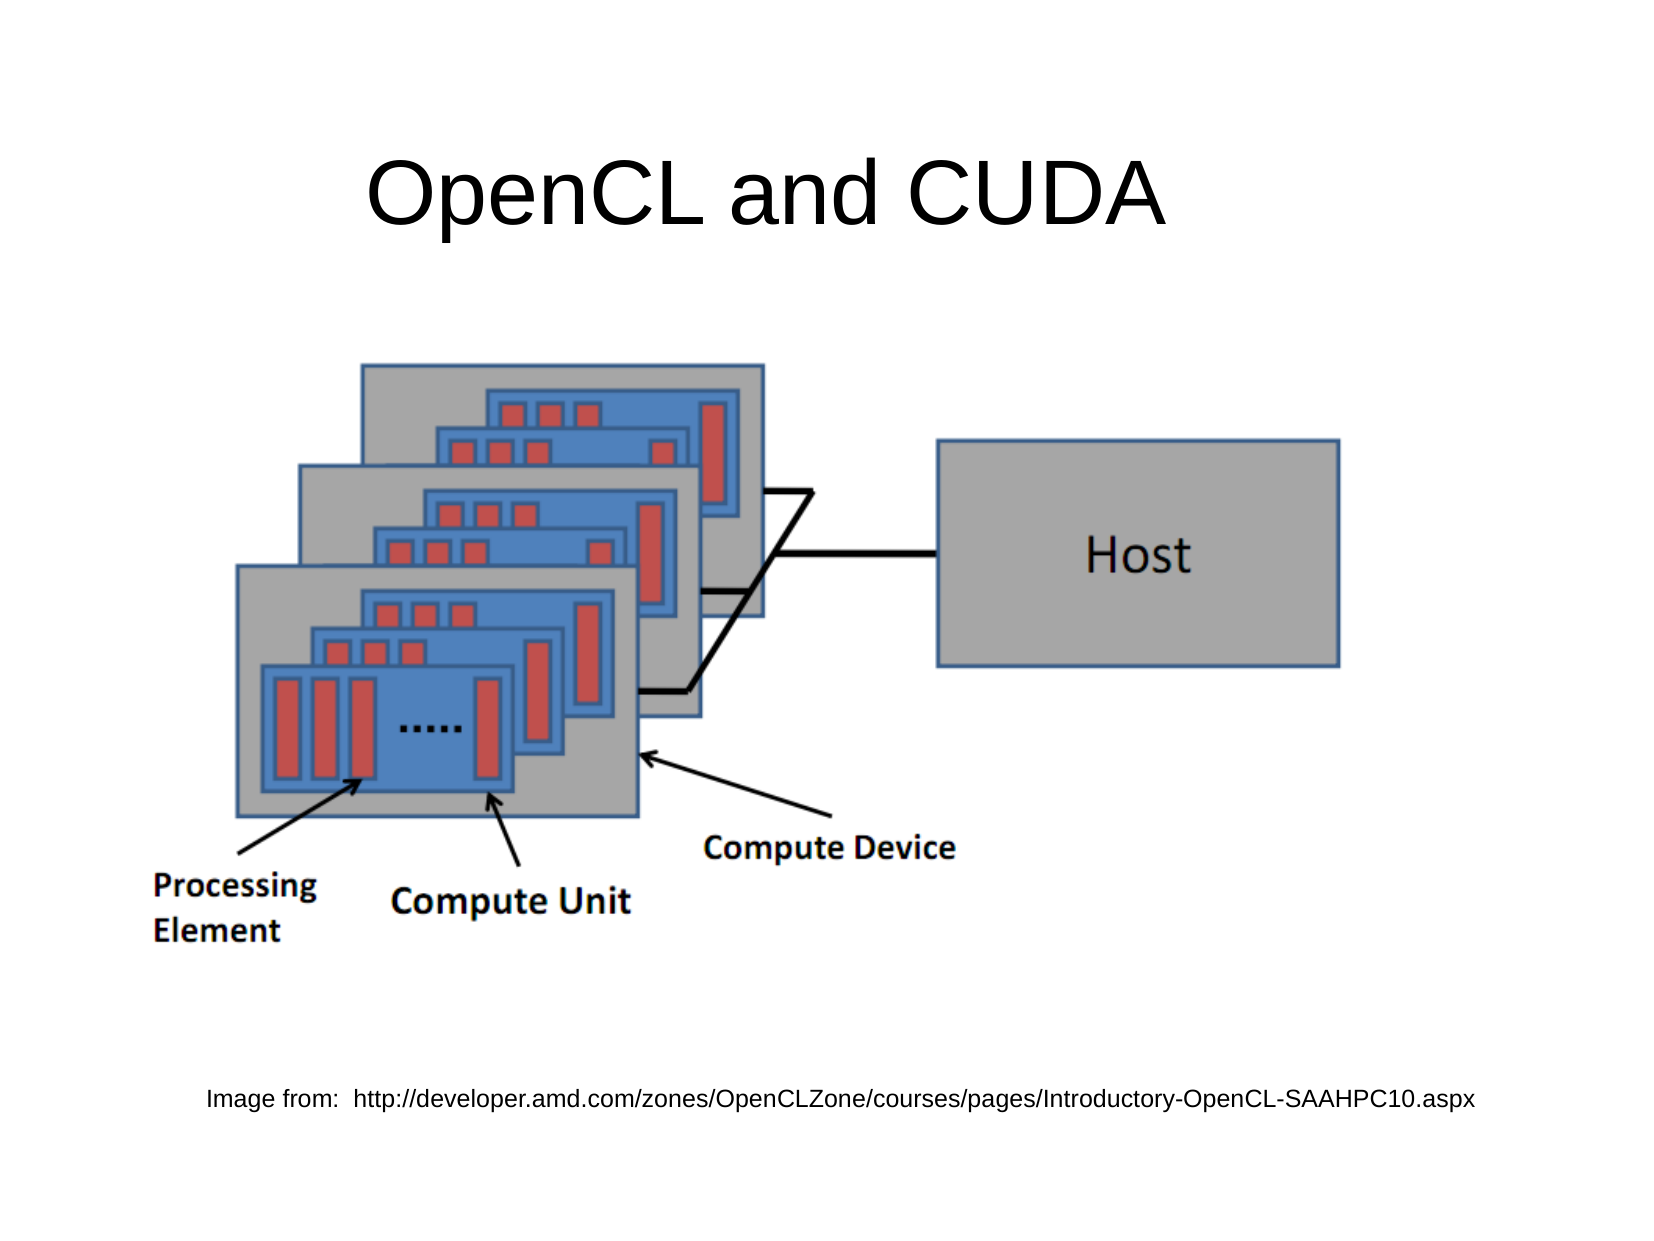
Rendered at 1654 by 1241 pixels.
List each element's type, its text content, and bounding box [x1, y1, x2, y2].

picture [135, 335, 1364, 976]
text_box Image from: http://developer.amd.com/zones/OpenCLZone/courses/pages/Introductory-OpenCL-SAAHPC10.aspx [0, 1074, 1501, 1121]
title OpenCL and CUDA [75, 75, 1426, 301]
